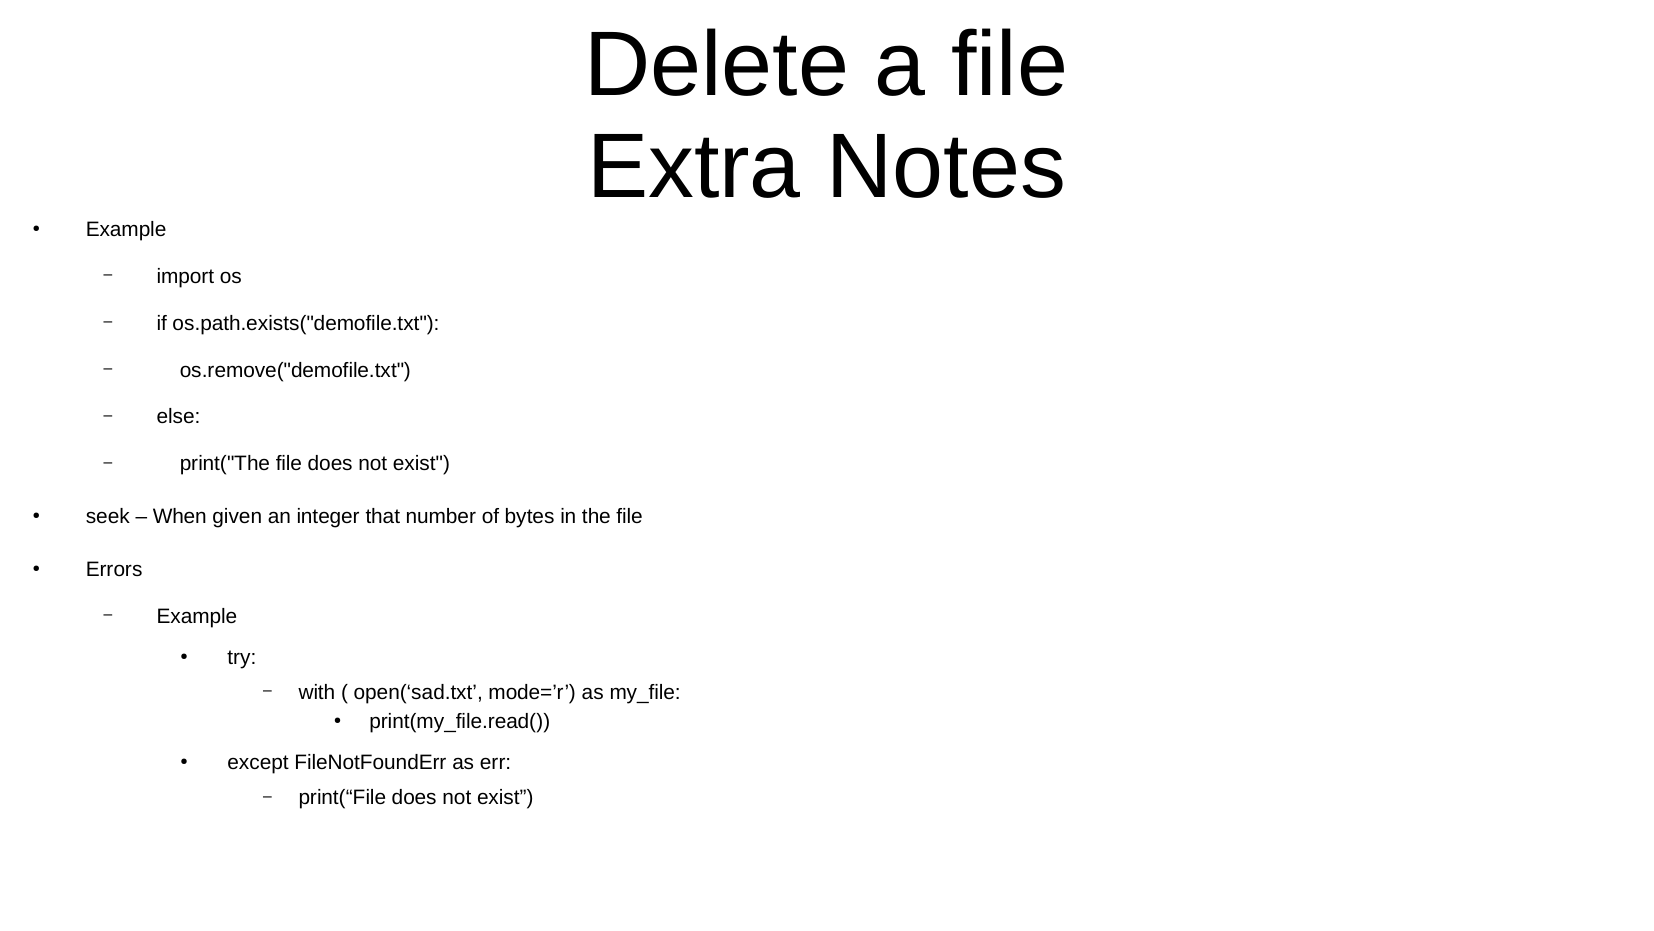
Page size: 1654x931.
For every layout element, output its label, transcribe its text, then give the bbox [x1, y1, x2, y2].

title Delete a file Extra Notes [82, 12, 1571, 217]
list Example import os if os.path.exists("demofile.txt"): os.remove("demofile.txt") else: print("The file does not exist") seek – When given an integer that number of bytes in the file Errors Example try: with ( open(‘sad.txt’, mode=’r’) as my_file: print(my_file.read()) except FileNotFoundErr as err: print(“File does not exist”) [15, 217, 1571, 916]
